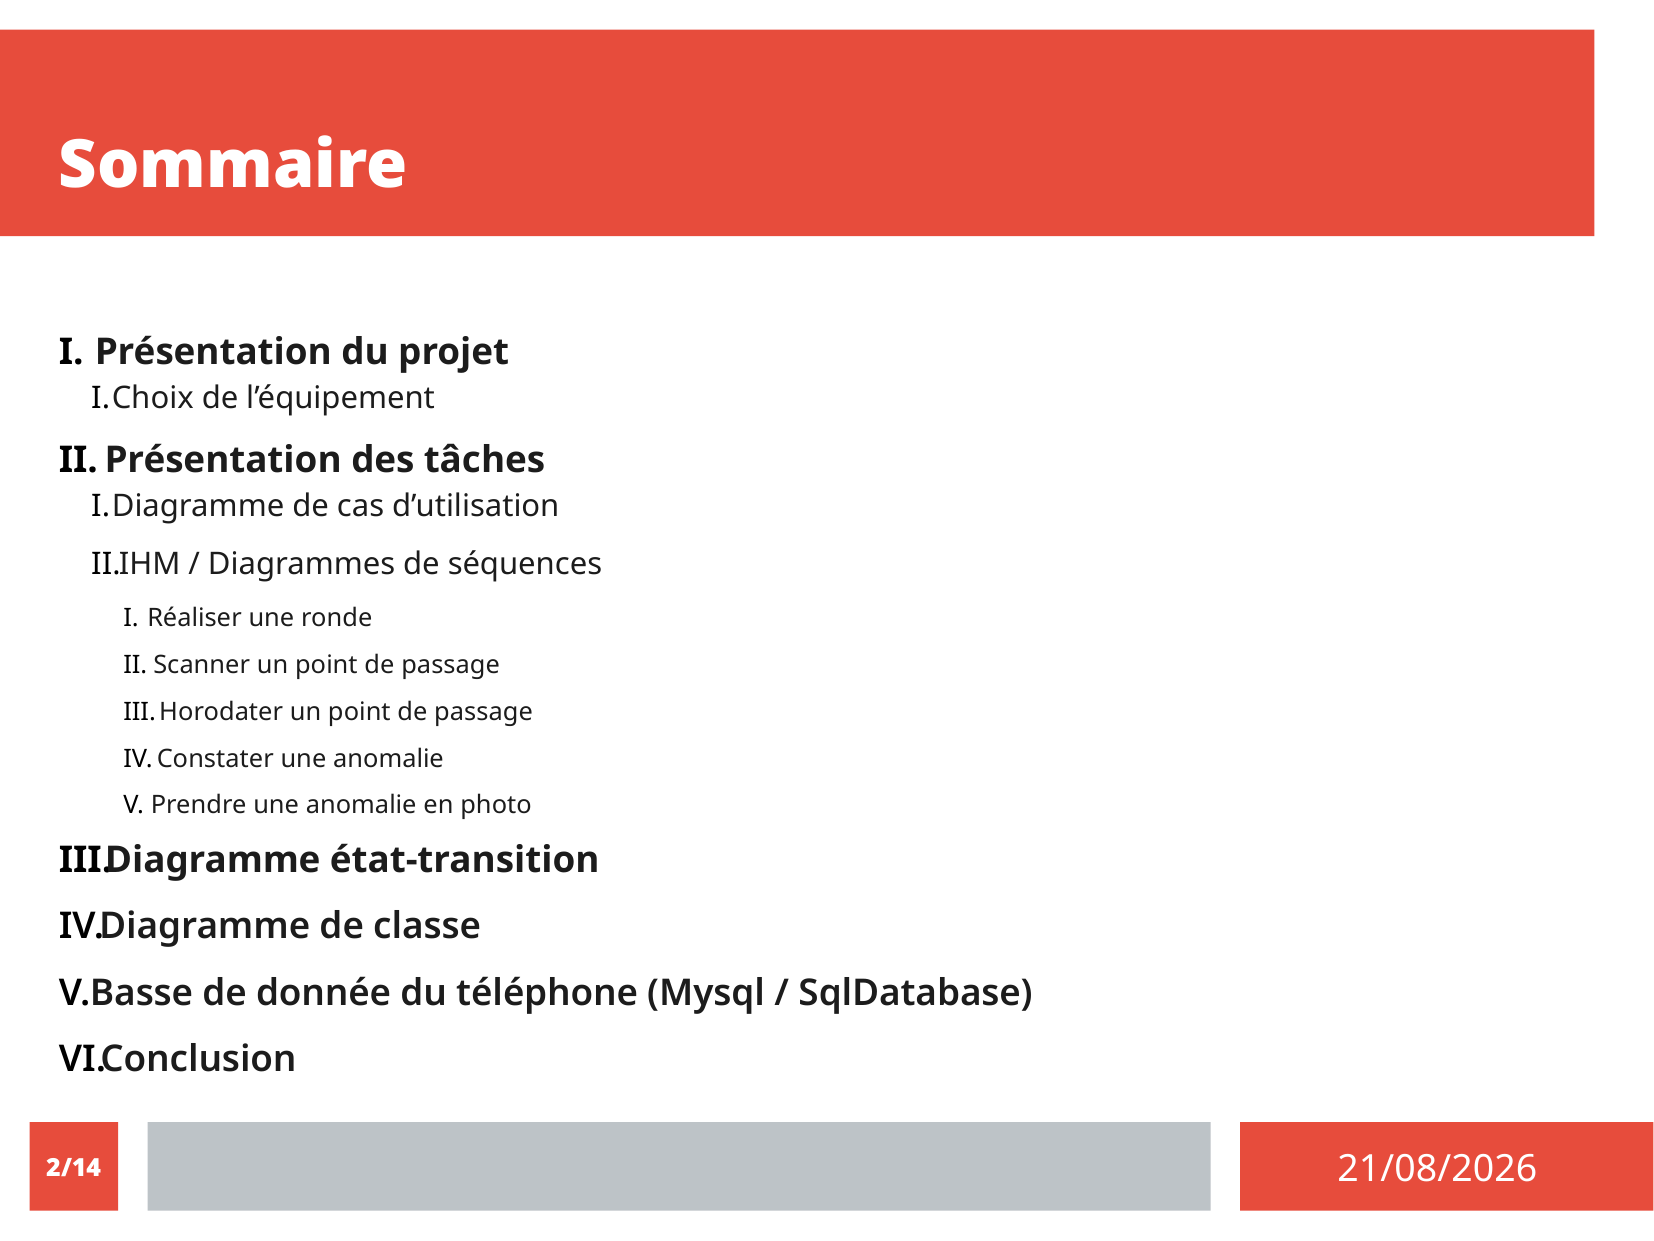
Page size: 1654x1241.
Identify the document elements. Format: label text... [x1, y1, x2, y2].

list Présentation du projet Choix de l’équipement Présentation des tâches Diagramme de cas d’utilisation IHM / Diagrammes de séquences Réaliser une ronde Scanner un point de passage Horodater un point de passage Constater une anomalie Prendre une anomalie en photo Diagramme état-transition Diagramme de classe Basse de donnée du téléphone (Mysql / SqlDatabase) Conclusion [59, 324, 1565, 1093]
title Sommaire [59, 59, 1595, 207]
